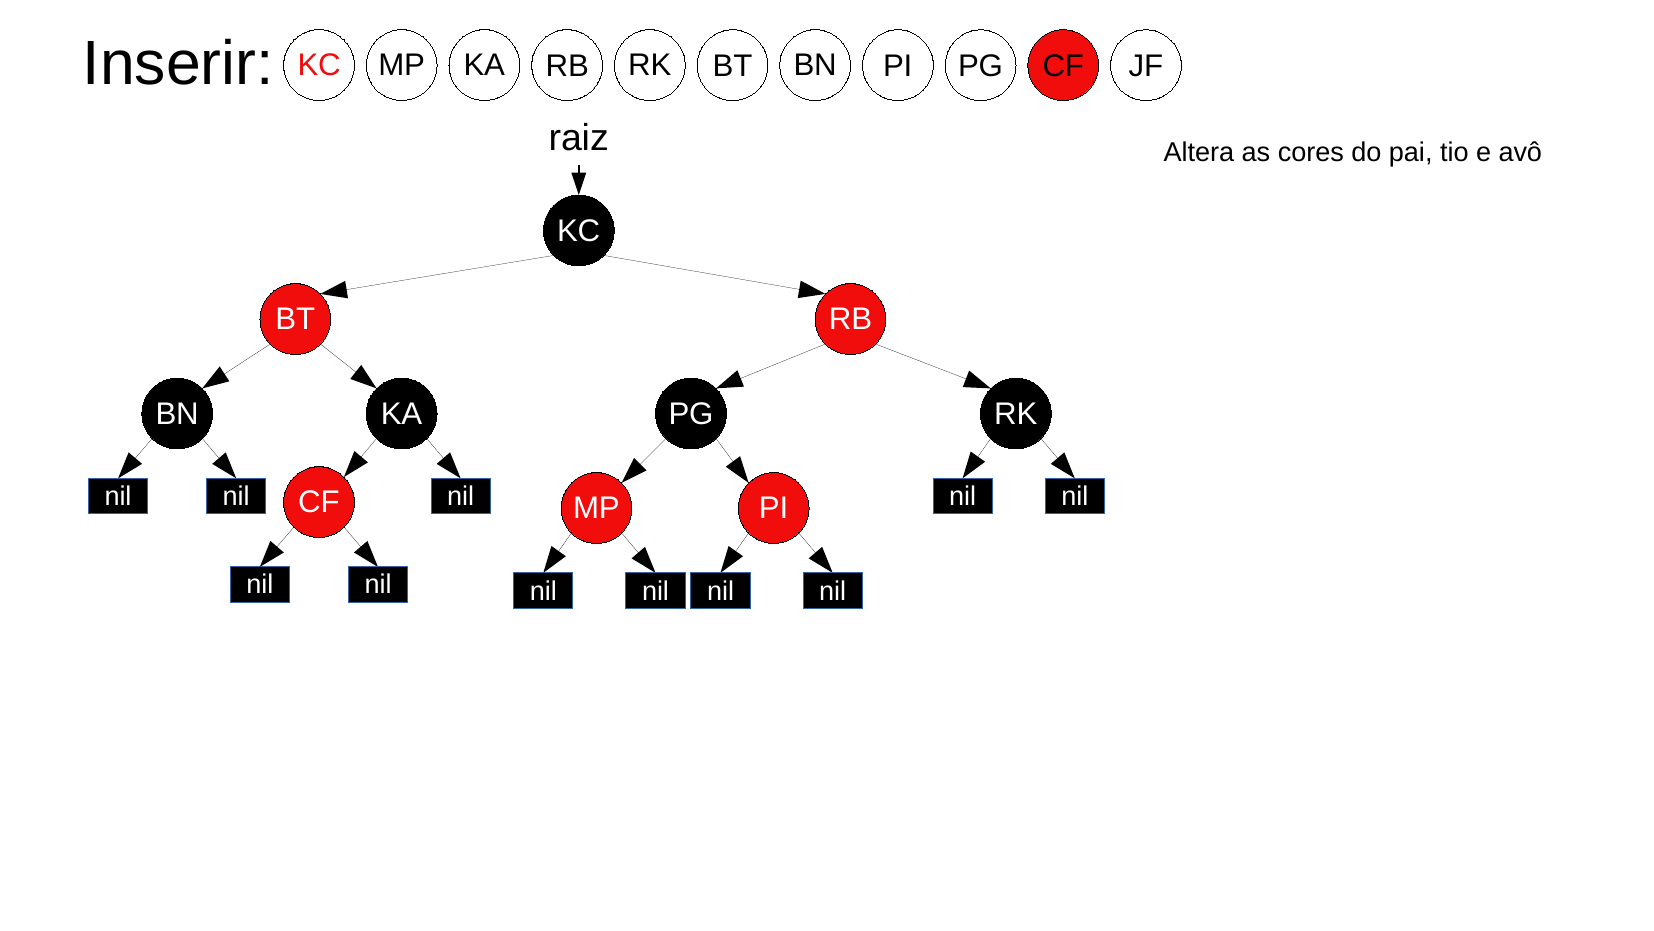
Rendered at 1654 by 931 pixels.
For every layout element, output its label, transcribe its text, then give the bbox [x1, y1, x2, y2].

text_box nil [933, 478, 993, 514]
text_box RB [531, 29, 603, 101]
text_box RB [815, 283, 886, 355]
text_box KA [366, 378, 438, 449]
text_box nil [513, 572, 573, 609]
text_box KA [449, 29, 520, 101]
text_box nil [88, 478, 148, 514]
text_box CF [1027, 29, 1099, 101]
text_box MP [561, 472, 632, 544]
text_box nil [625, 572, 686, 609]
text_box PG [655, 378, 727, 449]
text_box BT [697, 29, 768, 101]
title Inserir: [82, 28, 284, 98]
text_box RK [980, 378, 1052, 449]
text_box raiz [533, 108, 624, 166]
text_box PG [945, 29, 1017, 101]
text_box nil [1045, 478, 1105, 514]
text_box nil [230, 566, 290, 603]
text_box nil [348, 566, 408, 603]
text_box MP [366, 29, 438, 101]
text_box BN [779, 29, 851, 101]
text_box PI [738, 472, 810, 544]
text_box BN [141, 378, 213, 449]
text_box PI [862, 29, 934, 101]
text_box Altera as cores do pai, tio e avô [1149, 129, 1630, 313]
text_box KC [543, 195, 615, 266]
text_box nil [803, 572, 863, 609]
text_box CF [283, 466, 355, 538]
text_box BT [259, 283, 331, 355]
text_box KC [283, 29, 355, 101]
text_box RK [614, 29, 686, 101]
text_box nil [690, 572, 751, 609]
text_box nil [431, 478, 491, 514]
text_box nil [206, 478, 266, 514]
text_box JF [1110, 29, 1182, 101]
